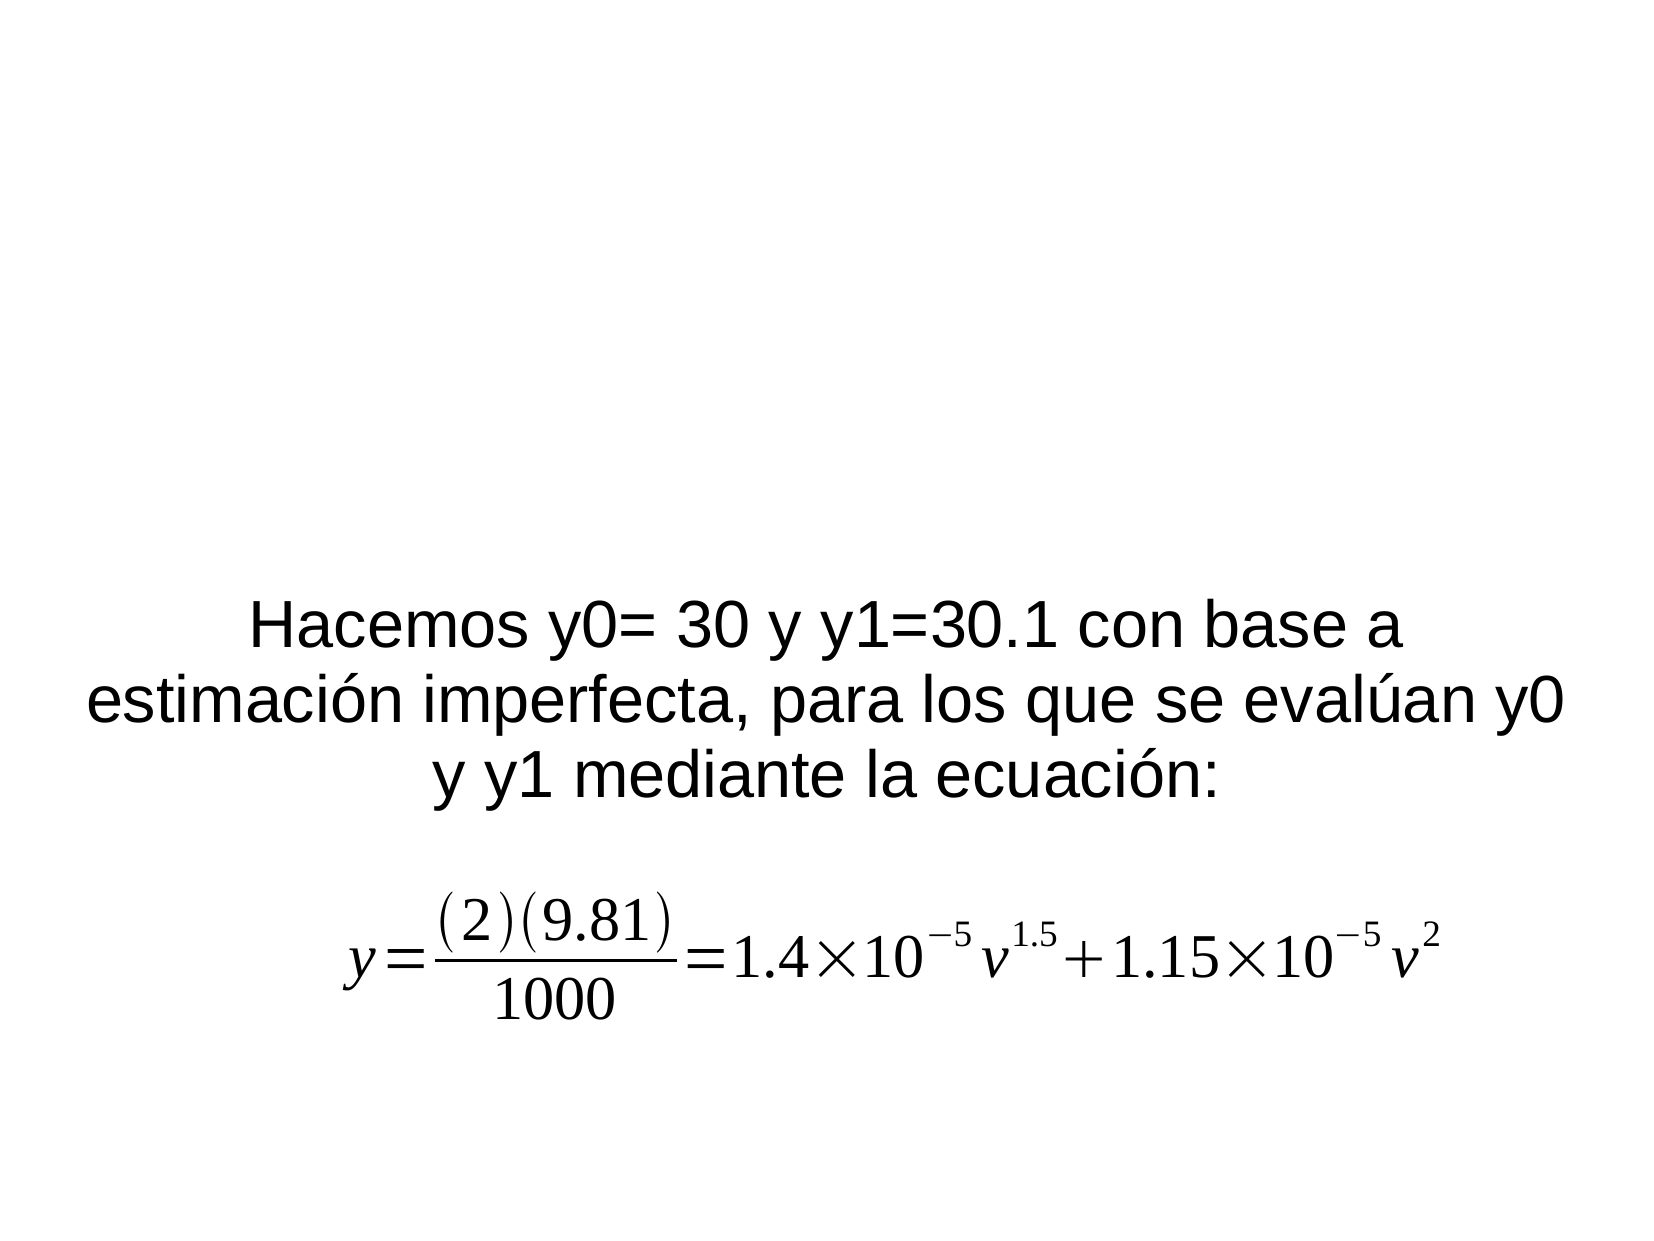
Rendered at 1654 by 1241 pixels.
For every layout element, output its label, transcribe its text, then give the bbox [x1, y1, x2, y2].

chart [334, 883, 1447, 1034]
subtitle Hacemos y0= 30 y y1=30.1 con base a estimación imperfecta, para los que se evalúan y0 y y1 mediante la ecuación: [82, 297, 1571, 1102]
